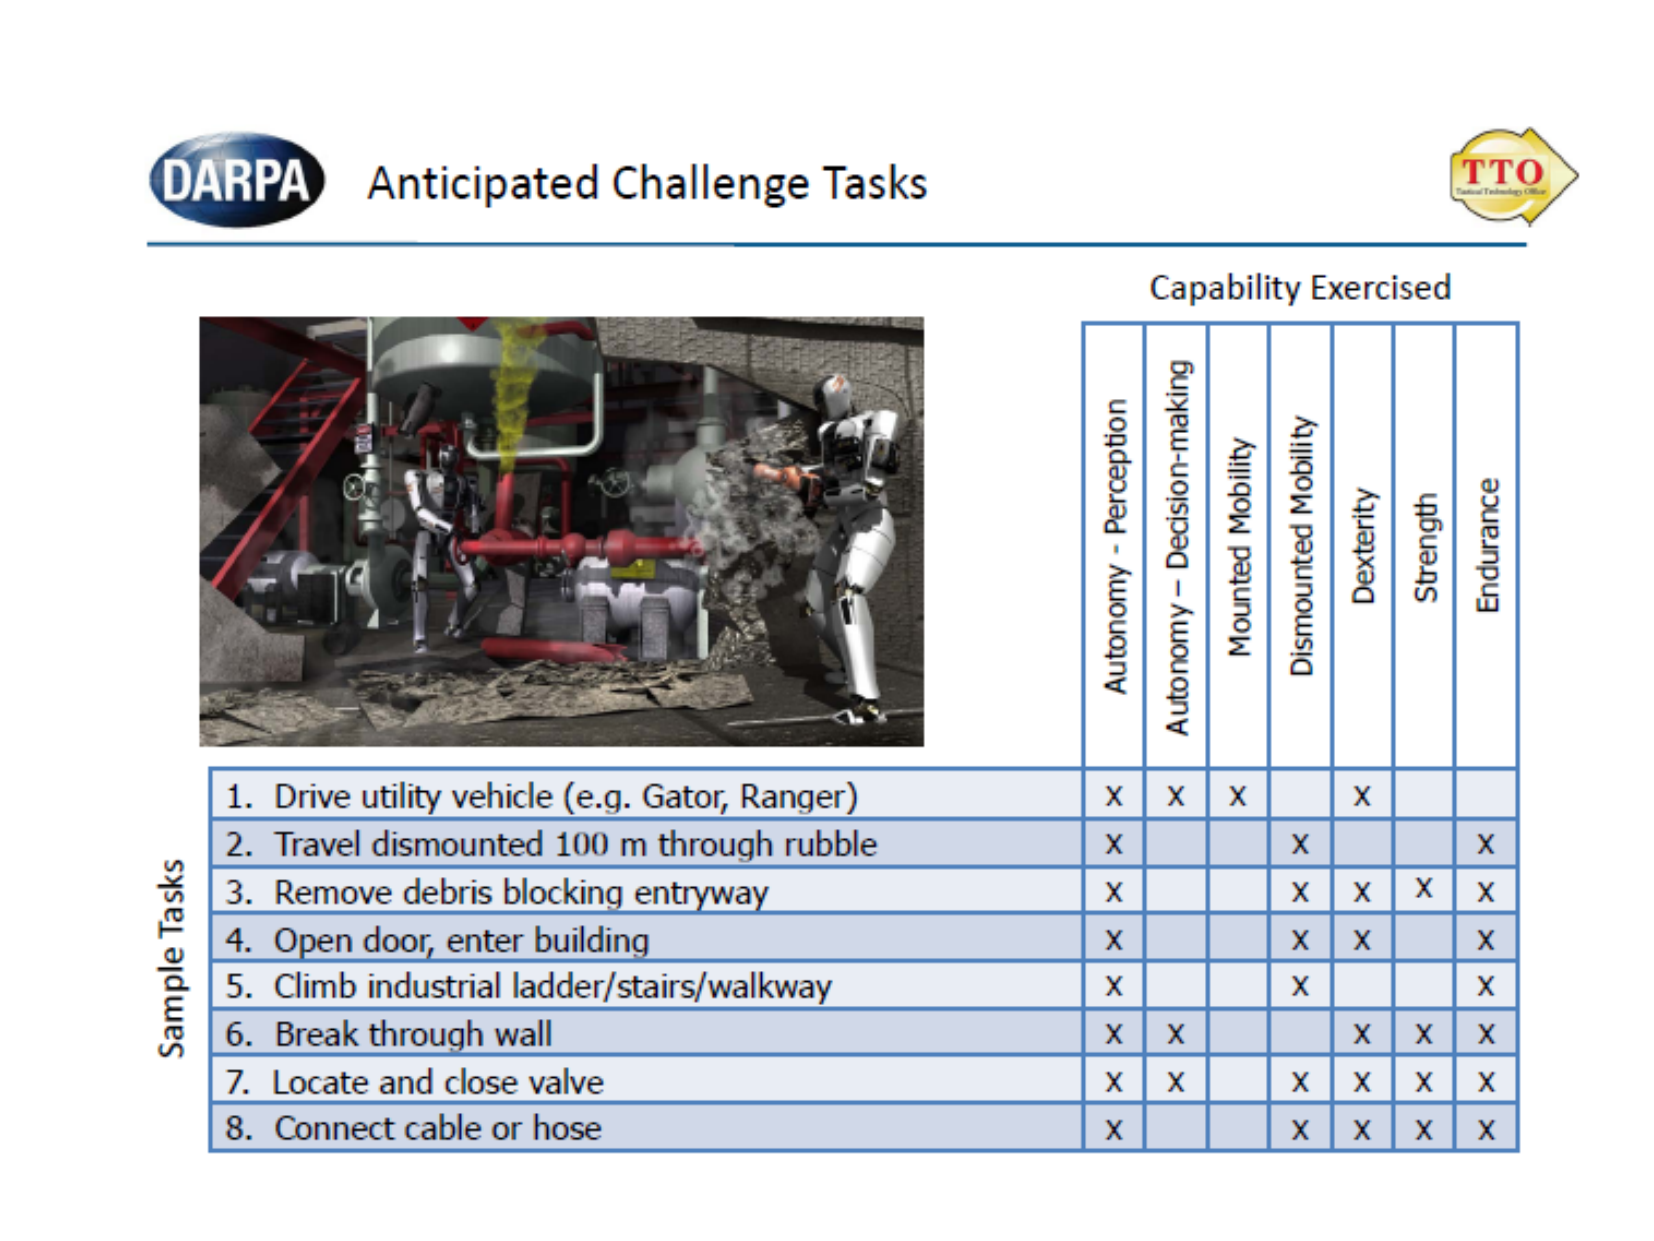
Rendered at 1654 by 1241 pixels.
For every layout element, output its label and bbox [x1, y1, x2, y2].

picture [80, 99, 1634, 1184]
